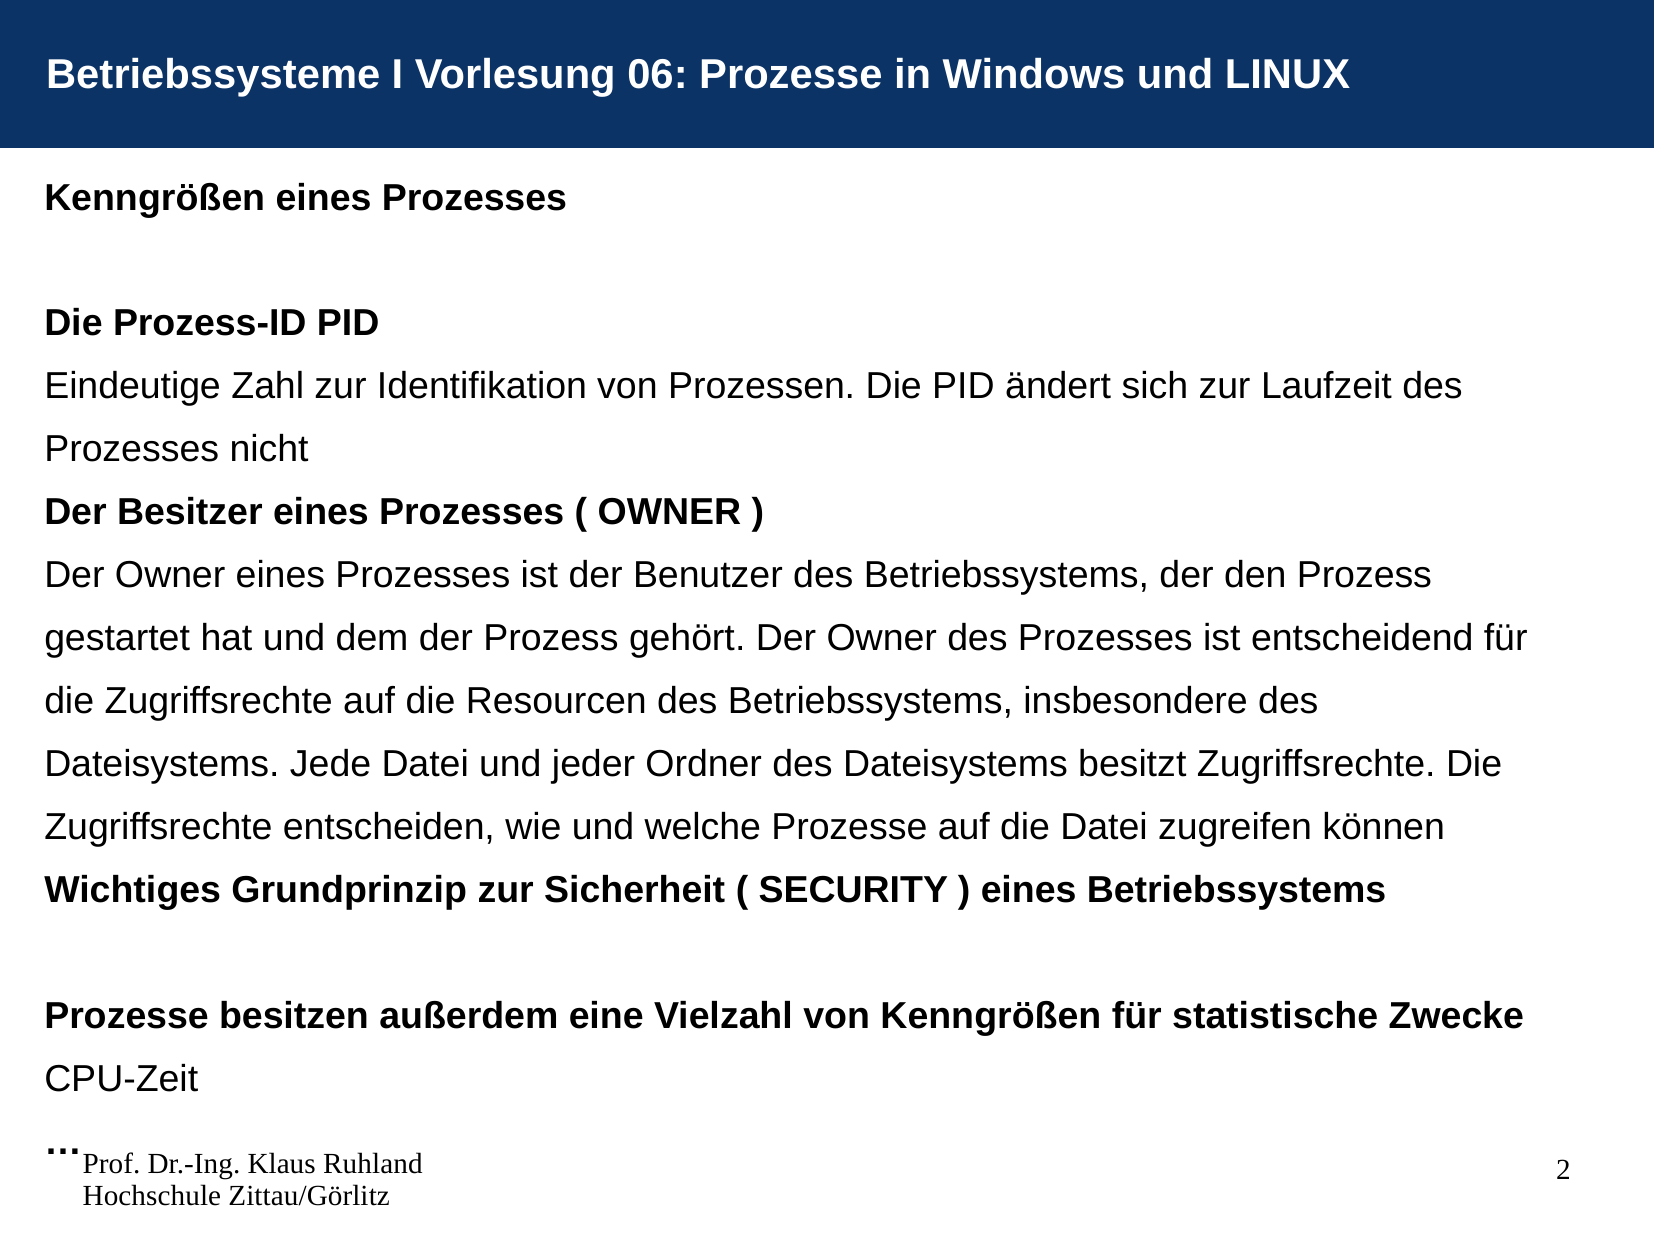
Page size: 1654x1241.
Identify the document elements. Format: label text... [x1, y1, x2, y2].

text_box Kenngrößen eines Prozesses Die Prozess-ID PID Eindeutige Zahl zur Identifikation von Prozessen. Die PID ändert sich zur Laufzeit des Prozesses nicht Der Besitzer eines Prozesses ( OWNER ) Der Owner eines Prozesses ist der Benutzer des Betriebssystems, der den Prozess gestartet hat und dem der Prozess gehört. Der Owner des Prozesses ist entscheidend für die Zugriffsrechte auf die Resourcen des Betriebssystems, insbesondere des Dateisystems. Jede Datei und jeder Ordner des Dateisystems besitzt Zugriffsrechte. Die Zugriffsrechte entscheiden, wie und welche Prozesse auf die Datei zugreifen können Wichtiges Grundprinzip zur Sicherheit ( SECURITY ) eines Betriebssystems Prozesse besitzen außerdem eine Vielzahl von Kenngrößen für statistische Zwecke CPU-Zeit … [29, 147, 1565, 1241]
